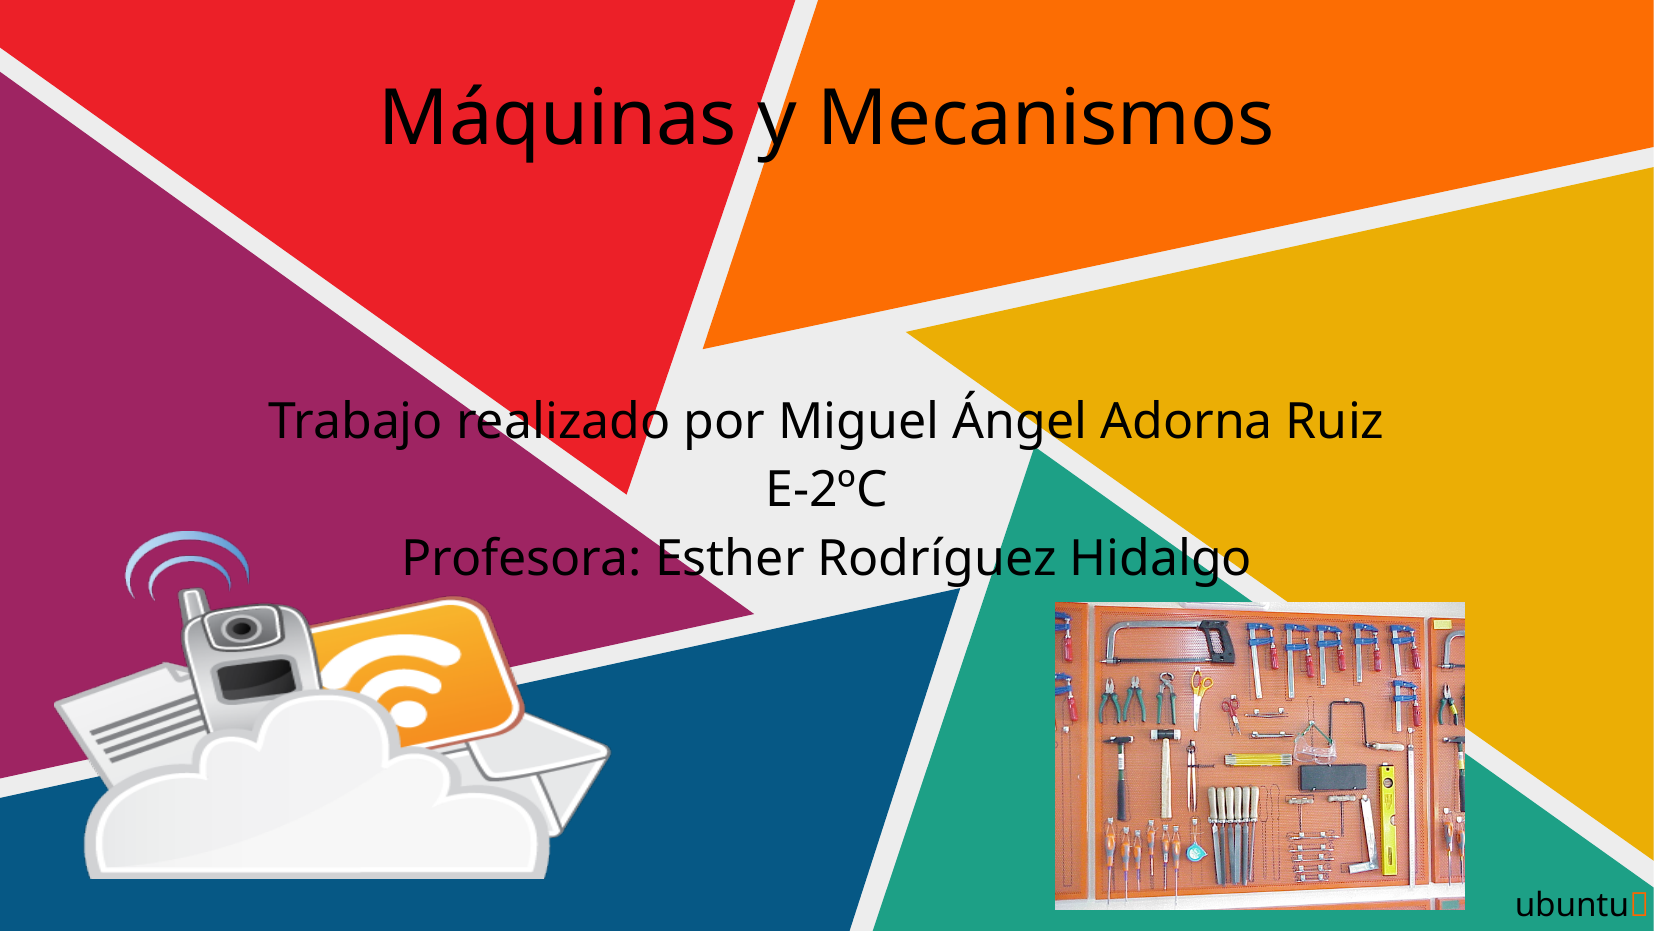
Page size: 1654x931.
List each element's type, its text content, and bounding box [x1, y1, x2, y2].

picture [1055, 602, 1465, 910]
picture [54, 531, 626, 879]
text_box ubuntu [1500, 874, 1654, 931]
title Máquinas y Mecanismos [82, 37, 1571, 193]
subtitle Trabajo realizado por Miguel Ángel Adorna Ruiz E-2ºC Profesora: Esther Rodríguez Hidalgo [82, 217, 1571, 758]
